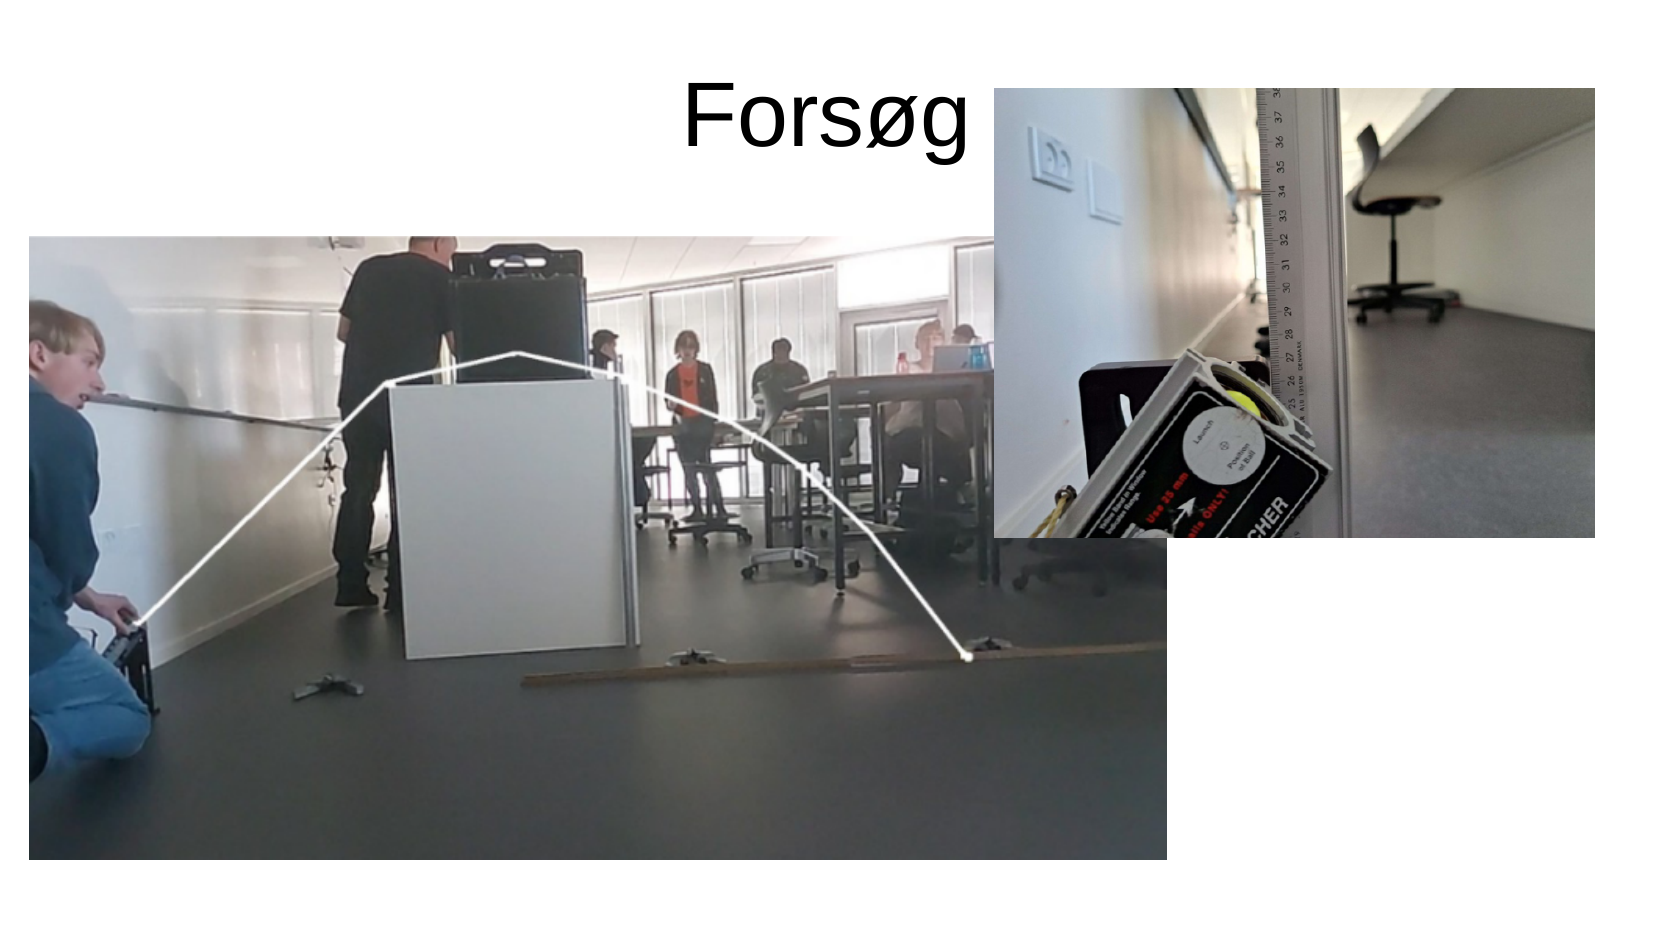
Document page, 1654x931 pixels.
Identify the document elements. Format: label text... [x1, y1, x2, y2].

picture [29, 88, 1595, 860]
title Forsøg [82, 37, 1571, 193]
